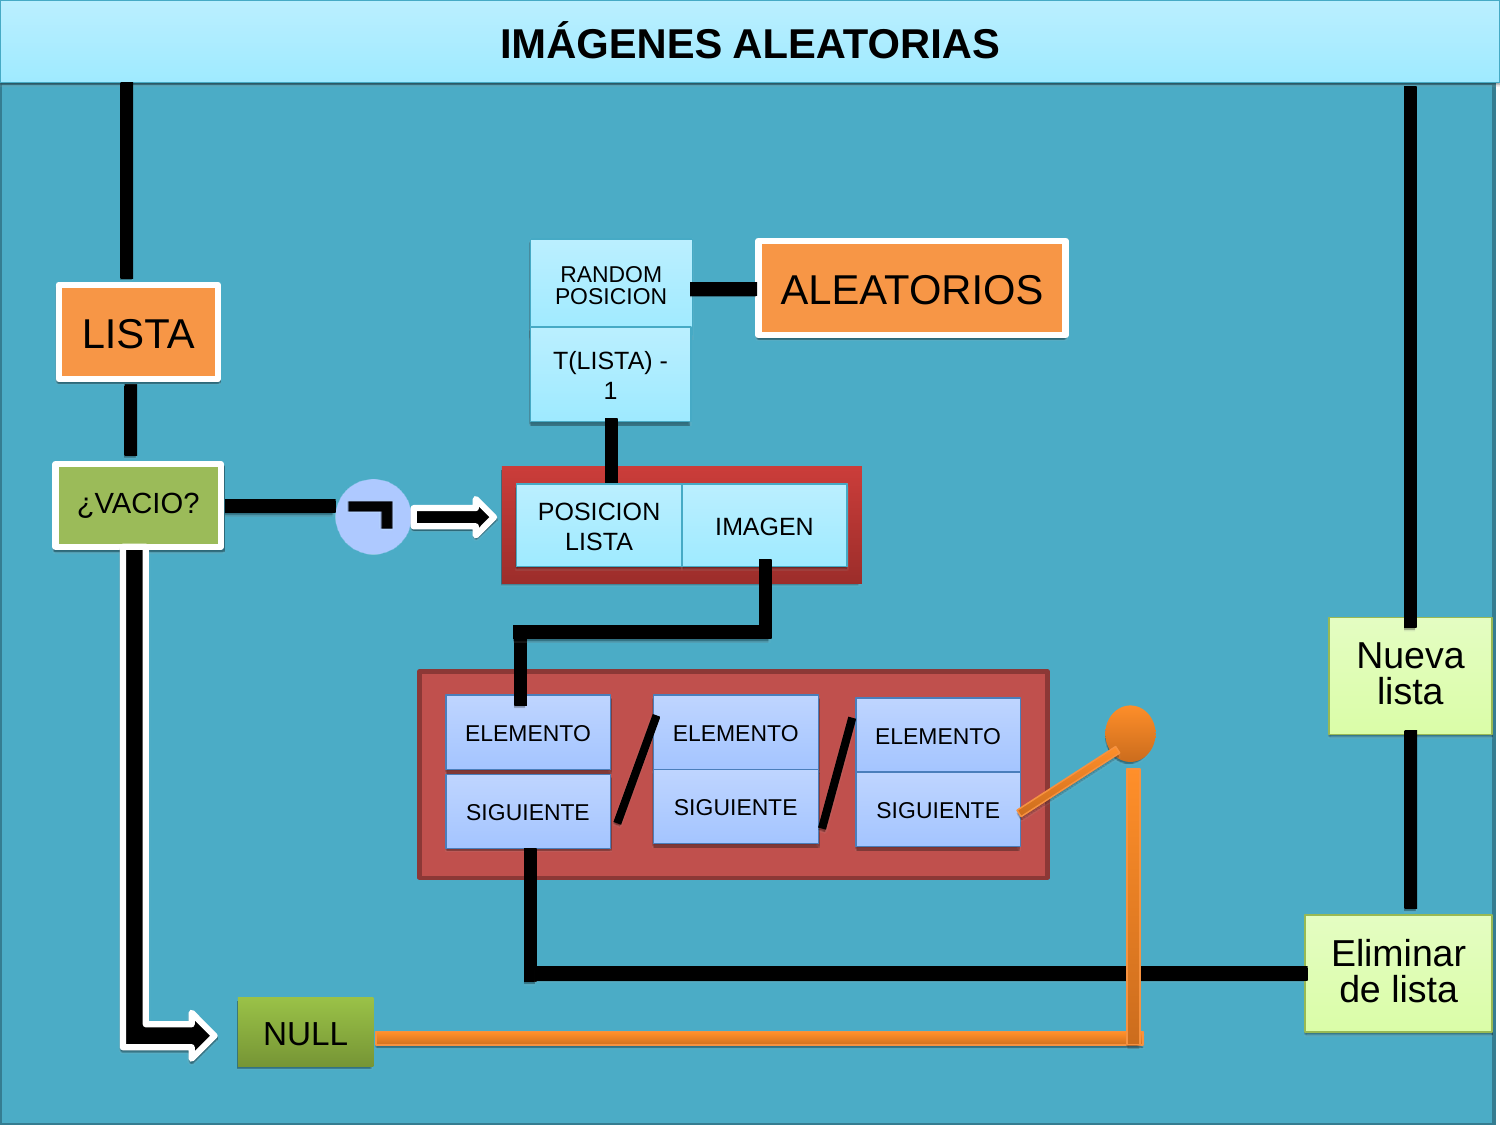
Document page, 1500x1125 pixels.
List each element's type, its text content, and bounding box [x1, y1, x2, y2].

text_box [0, 83, 1495, 1125]
text_box SIGUIENTE [653, 769, 819, 844]
text_box T(LISTA) - 1 [530, 326, 691, 422]
text_box RANDOM POSICION [530, 238, 693, 336]
text_box NULL [237, 997, 374, 1067]
text_box ELEMENTO [653, 695, 819, 769]
text_box POSICION LISTA [516, 483, 682, 567]
text_box LISTA [58, 284, 218, 380]
text_box IMAGEN [683, 483, 848, 567]
text_box ¿VACIO? [55, 464, 221, 547]
picture [327, 468, 422, 563]
text_box SIGUIENTE [855, 772, 1021, 847]
text_box Eliminar de lista [1305, 914, 1492, 1032]
text_box Nueva lista [1328, 617, 1492, 735]
text_box SIGUIENTE [445, 774, 611, 849]
text_box ELEMENTO [855, 698, 1021, 771]
text_box ELEMENTO [445, 695, 611, 770]
text_box IMÁGENES ALEATORIAS [0, 0, 1500, 83]
text_box ALEATORIOS [758, 240, 1066, 336]
